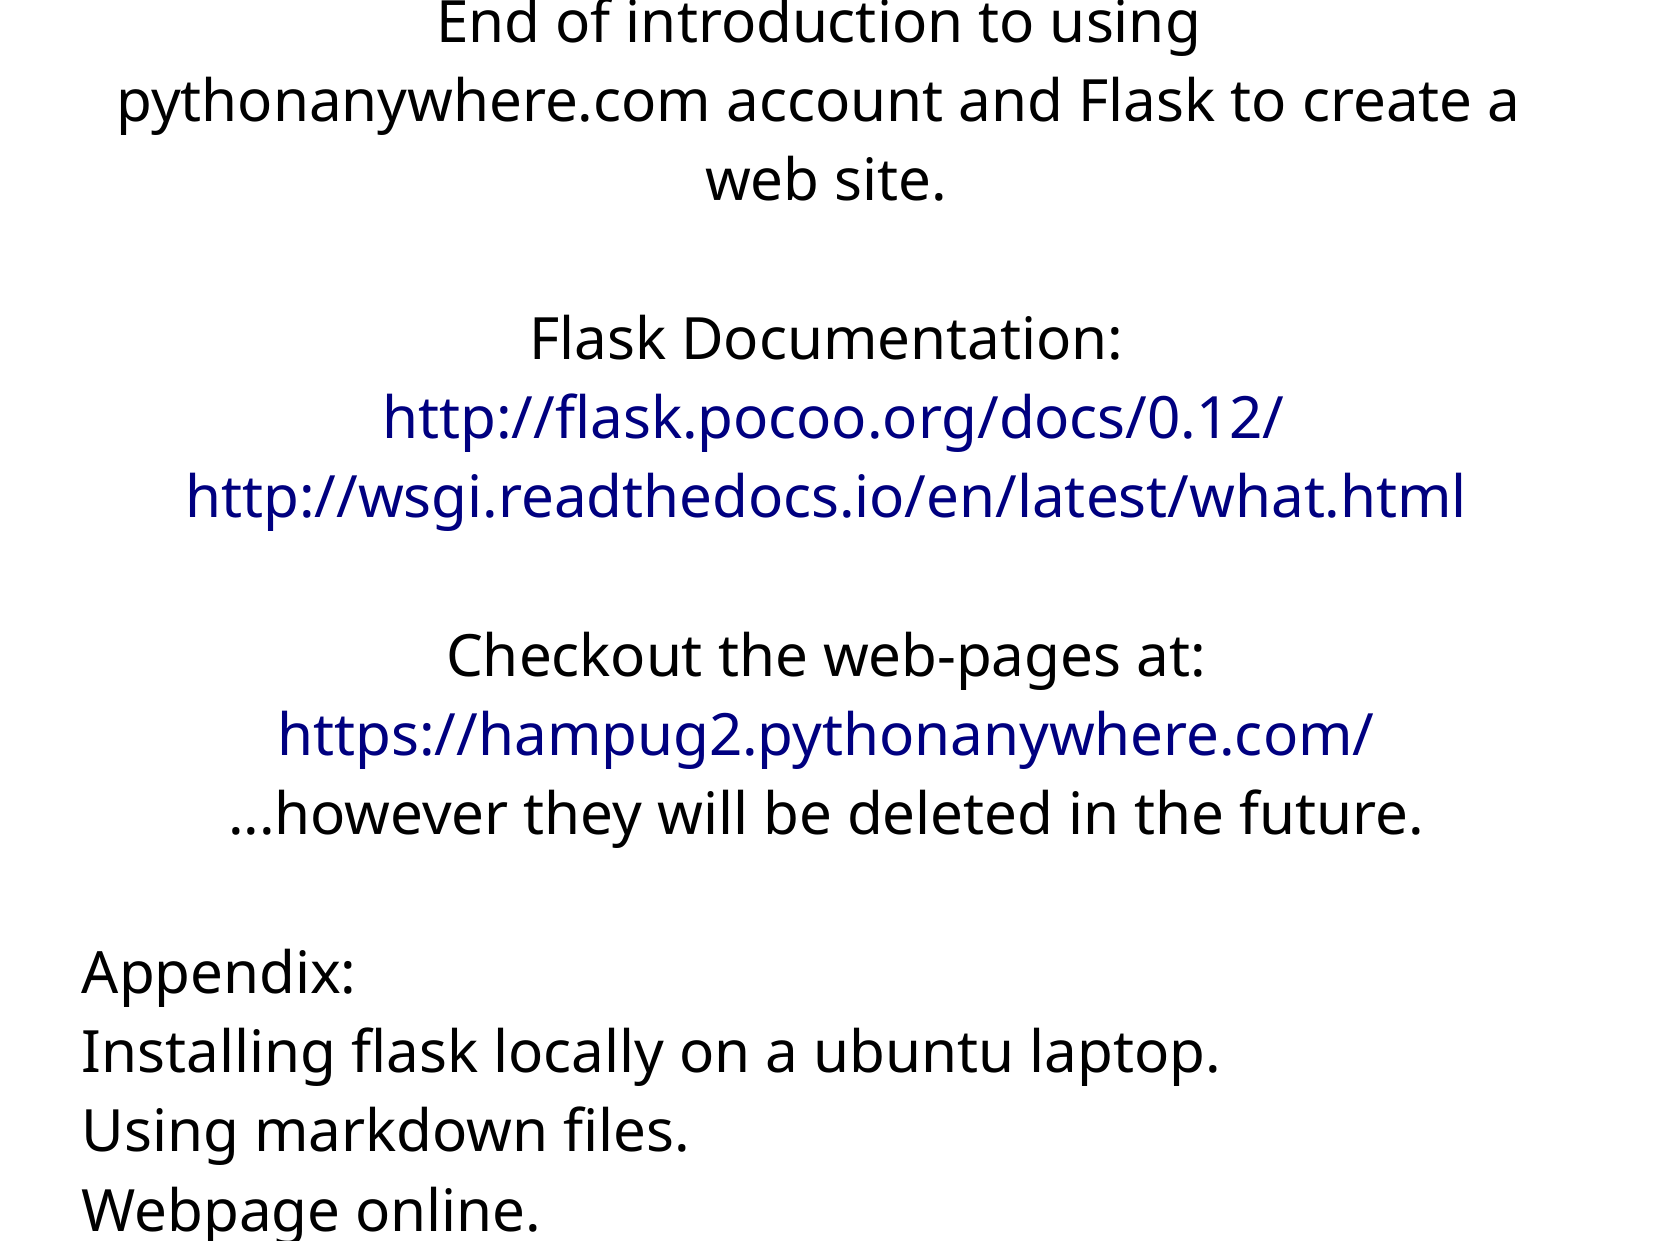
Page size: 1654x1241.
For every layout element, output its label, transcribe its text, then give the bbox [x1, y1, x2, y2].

text_box End of introduction to using pythonanywhere.com account and Flask to create a web site. Flask Documentation: http://flask.pocoo.org/docs/0.12/ http://wsgi.readthedocs.io/en/latest/what.html Checkout the web-pages at: https://hampug2.pythonanywhere.com/ ...however they will be deleted in the future. Appendix: Installing flask locally on a ubuntu laptop. Using markdown files. Webpage online. [81, 67, 1571, 1161]
